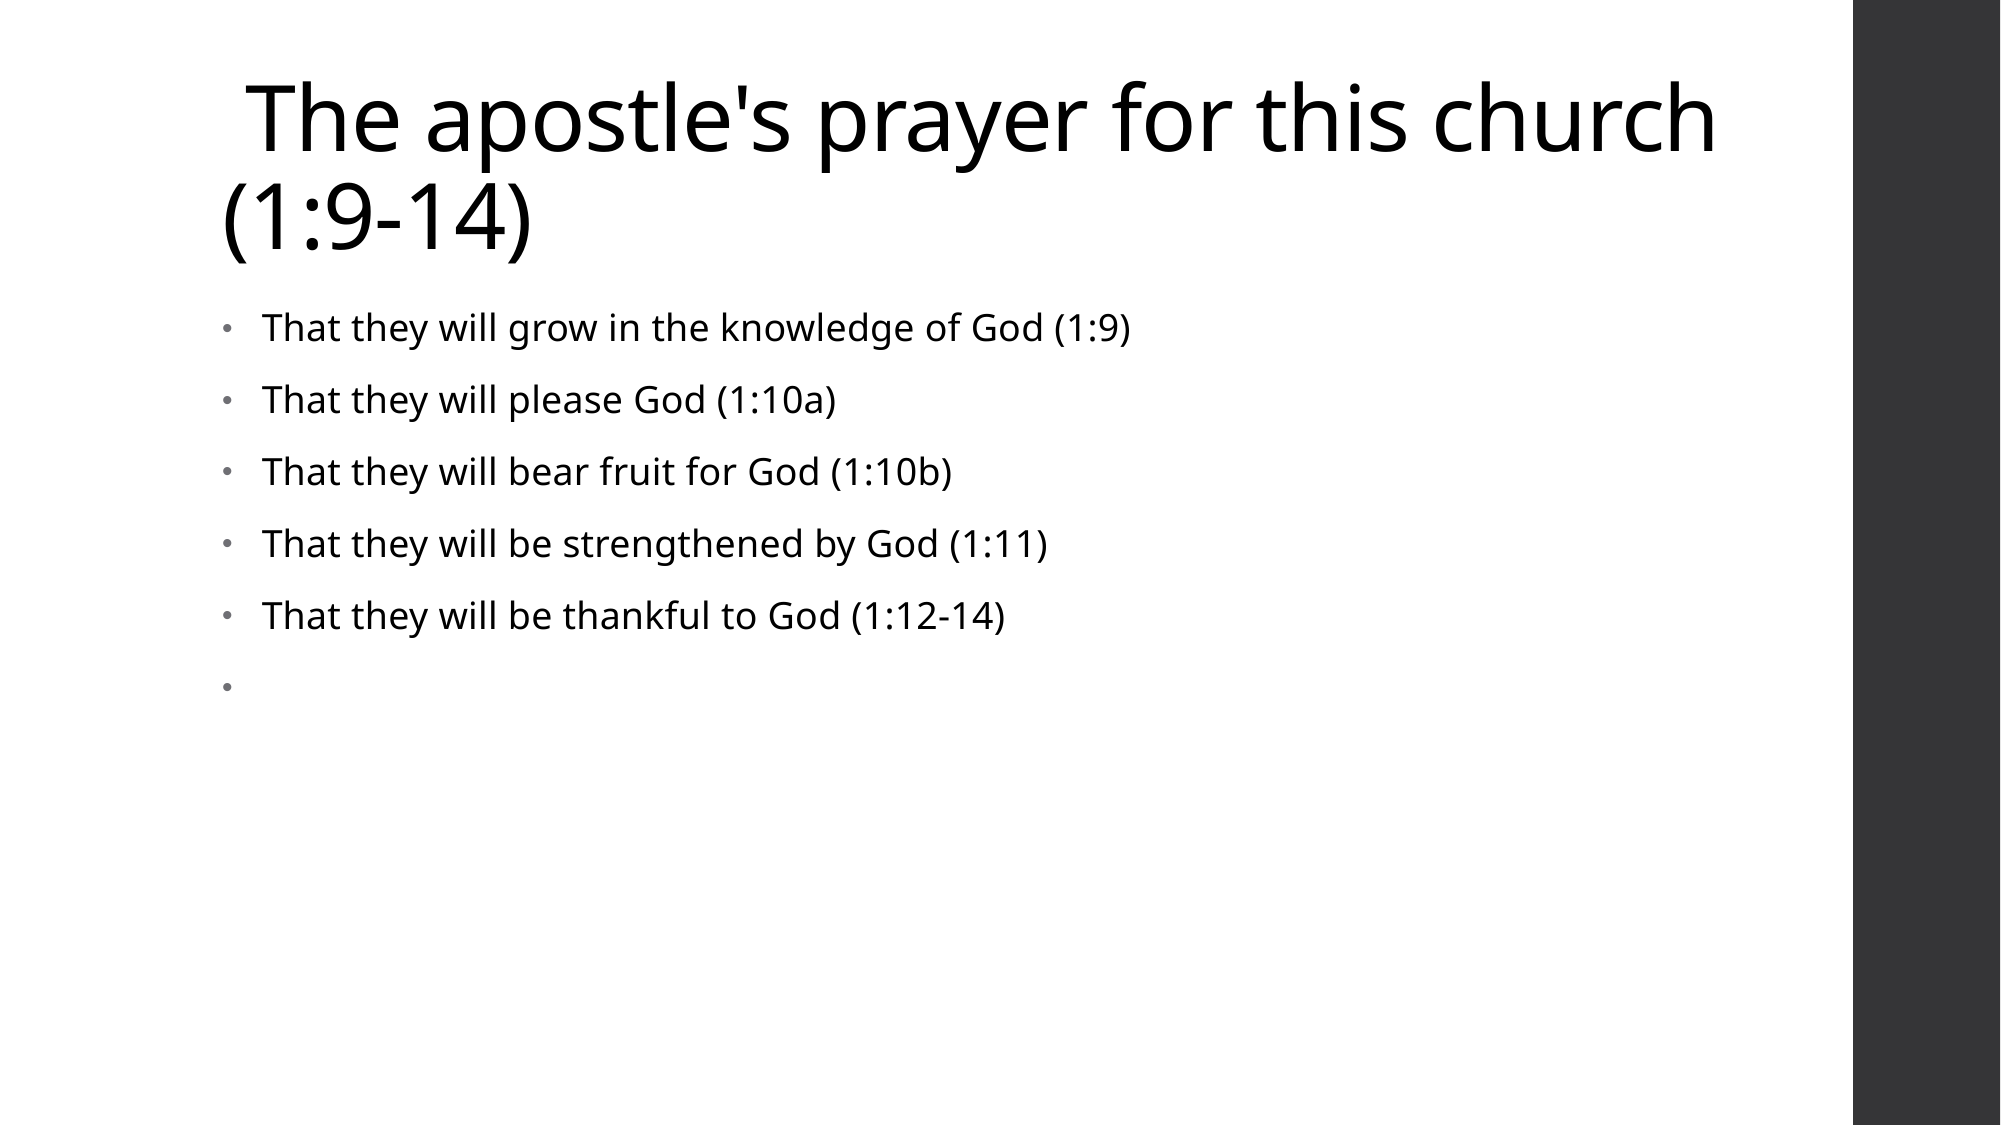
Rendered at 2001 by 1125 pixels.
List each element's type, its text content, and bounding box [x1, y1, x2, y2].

title The apostle's prayer for this church (1:9-14) [206, 60, 1797, 278]
list That they will grow in the knowledge of God (1:9) That they will please God (1:10a) That they will bear fruit for God (1:10b) That they will be strengthened by God (1:11) That they will be thankful to God (1:12-14) [206, 299, 1617, 1014]
